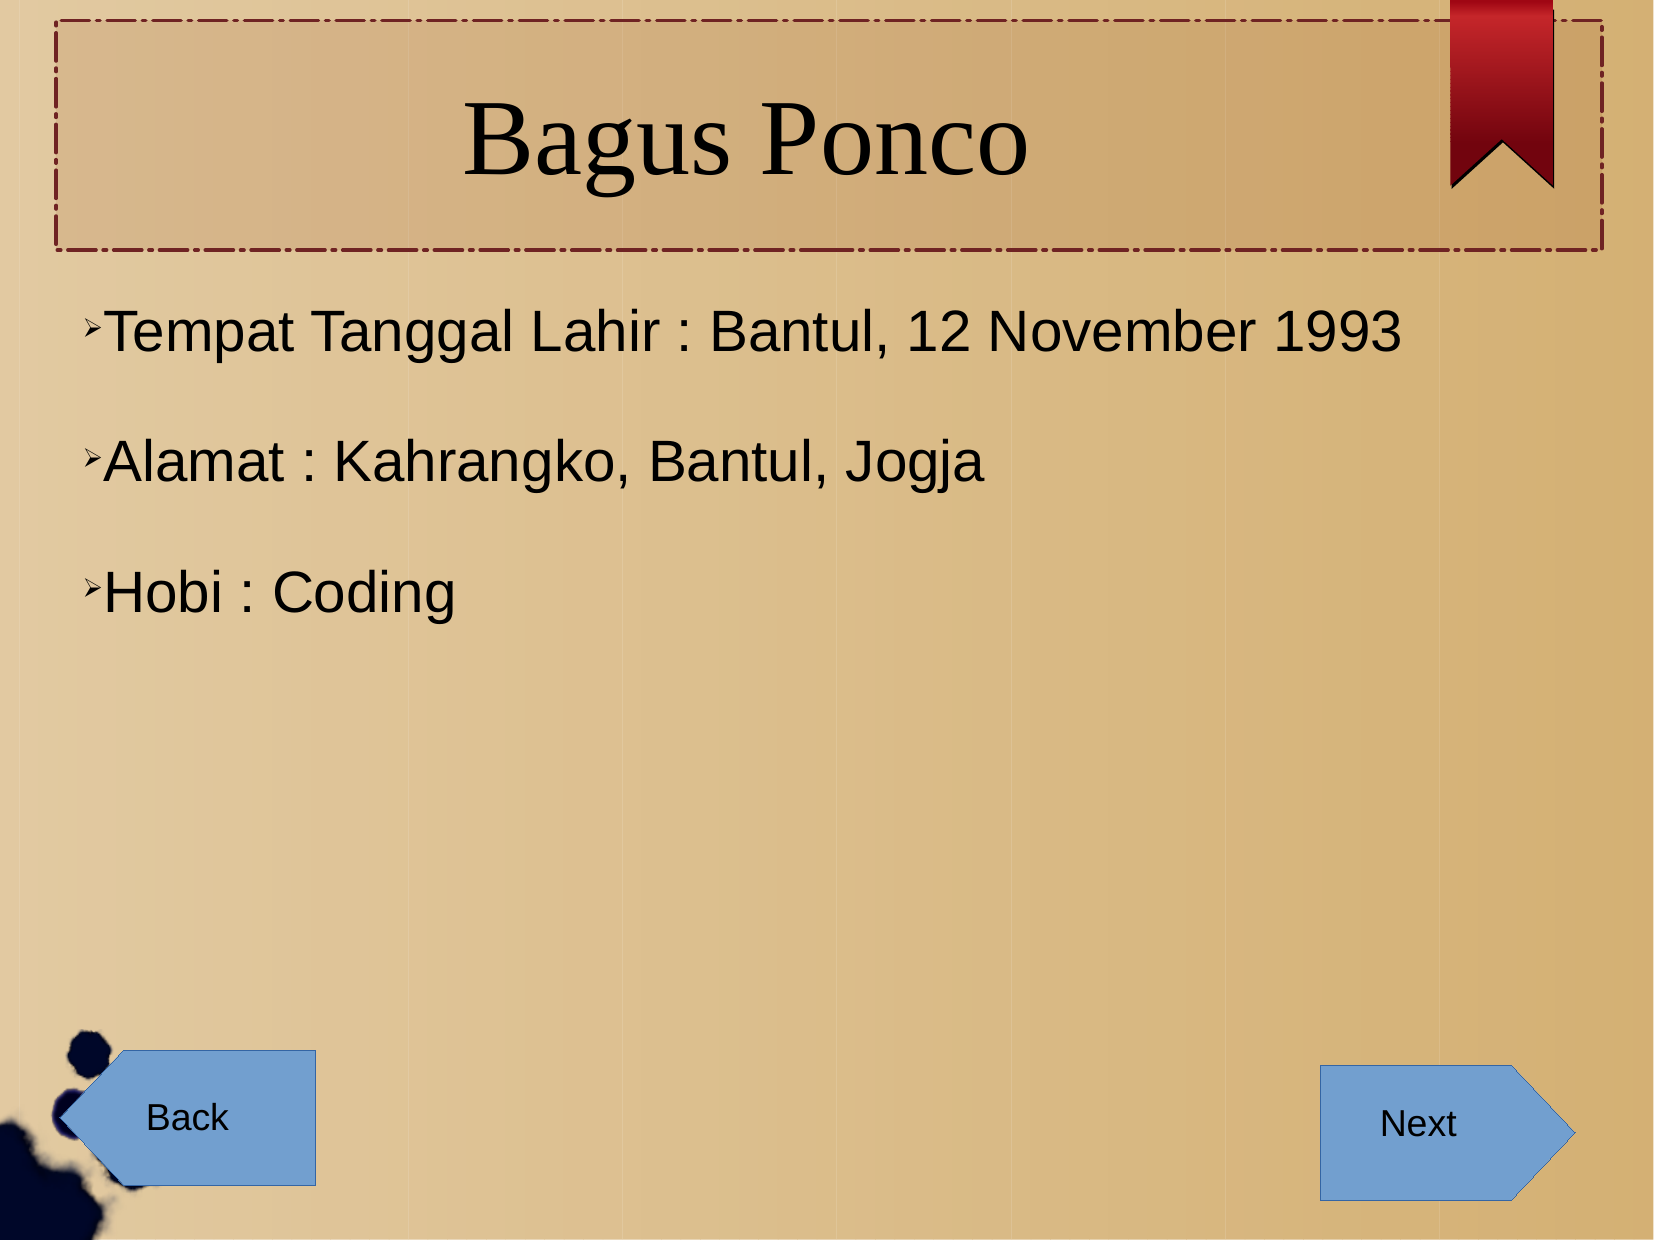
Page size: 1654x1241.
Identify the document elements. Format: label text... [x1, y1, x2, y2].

text_box Next [1365, 1095, 1501, 1152]
text_box Back [59, 1050, 316, 1186]
text_box [1320, 1065, 1576, 1201]
title Bagus Ponco [82, 47, 1412, 229]
subtitle Tempat Tanggal Lahir : Bantul, 12 November 1993 Alamat : Kahrangko, Bantul, Jogja Hobi : Coding [82, 299, 1571, 1019]
